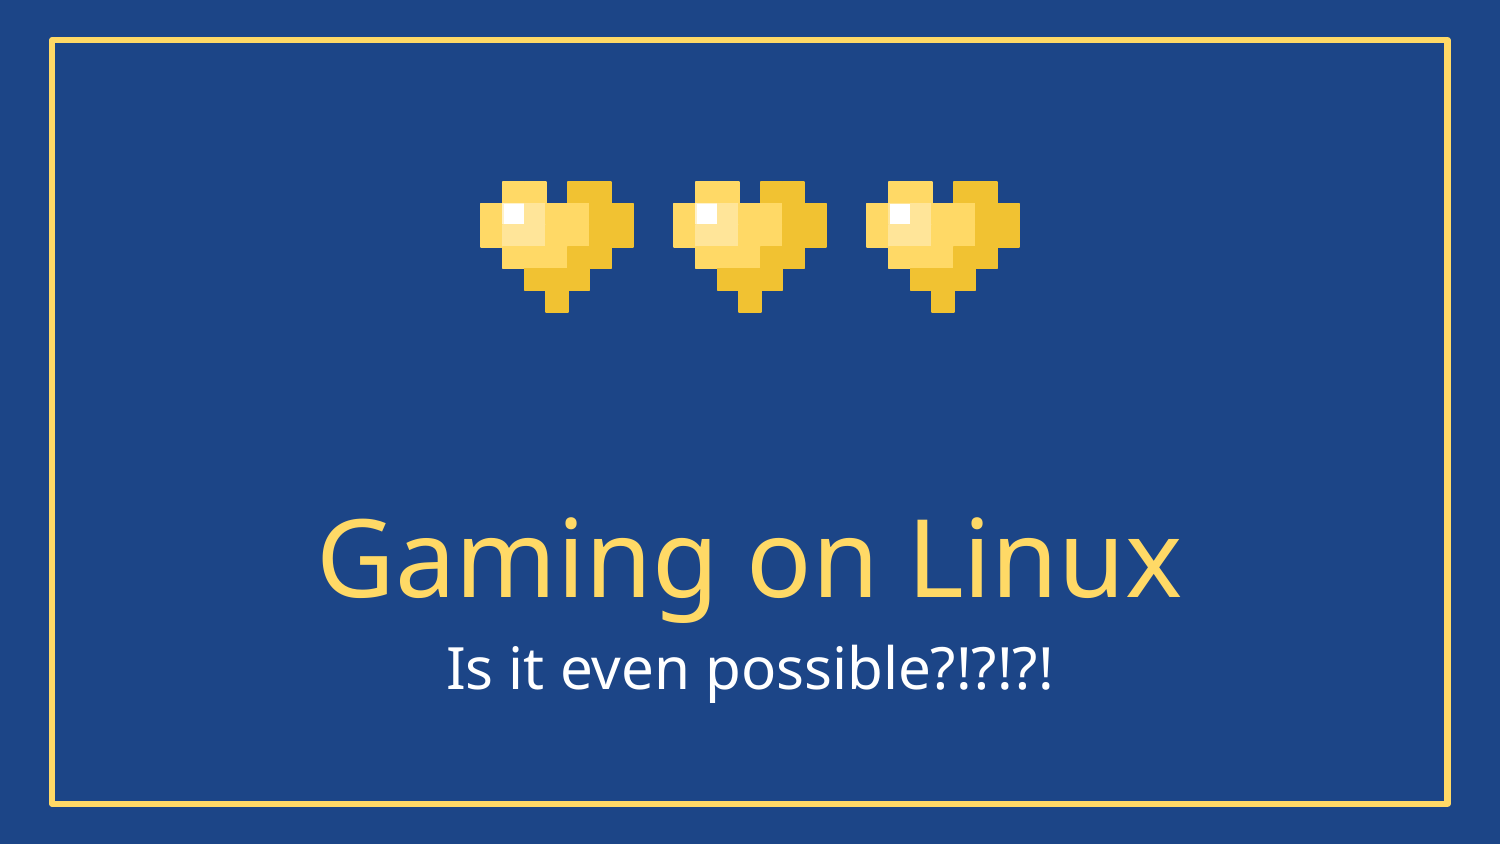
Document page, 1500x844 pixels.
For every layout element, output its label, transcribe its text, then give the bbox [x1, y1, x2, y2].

text_box [481, 182, 524, 268]
subtitle Is it even possible?!?!?! [287, 616, 1213, 747]
text_box [525, 182, 633, 312]
text_box [911, 182, 1019, 312]
title Gaming on Linux [260, 335, 1240, 636]
text_box [867, 182, 910, 268]
text_box [718, 182, 826, 312]
text_box [674, 182, 717, 268]
